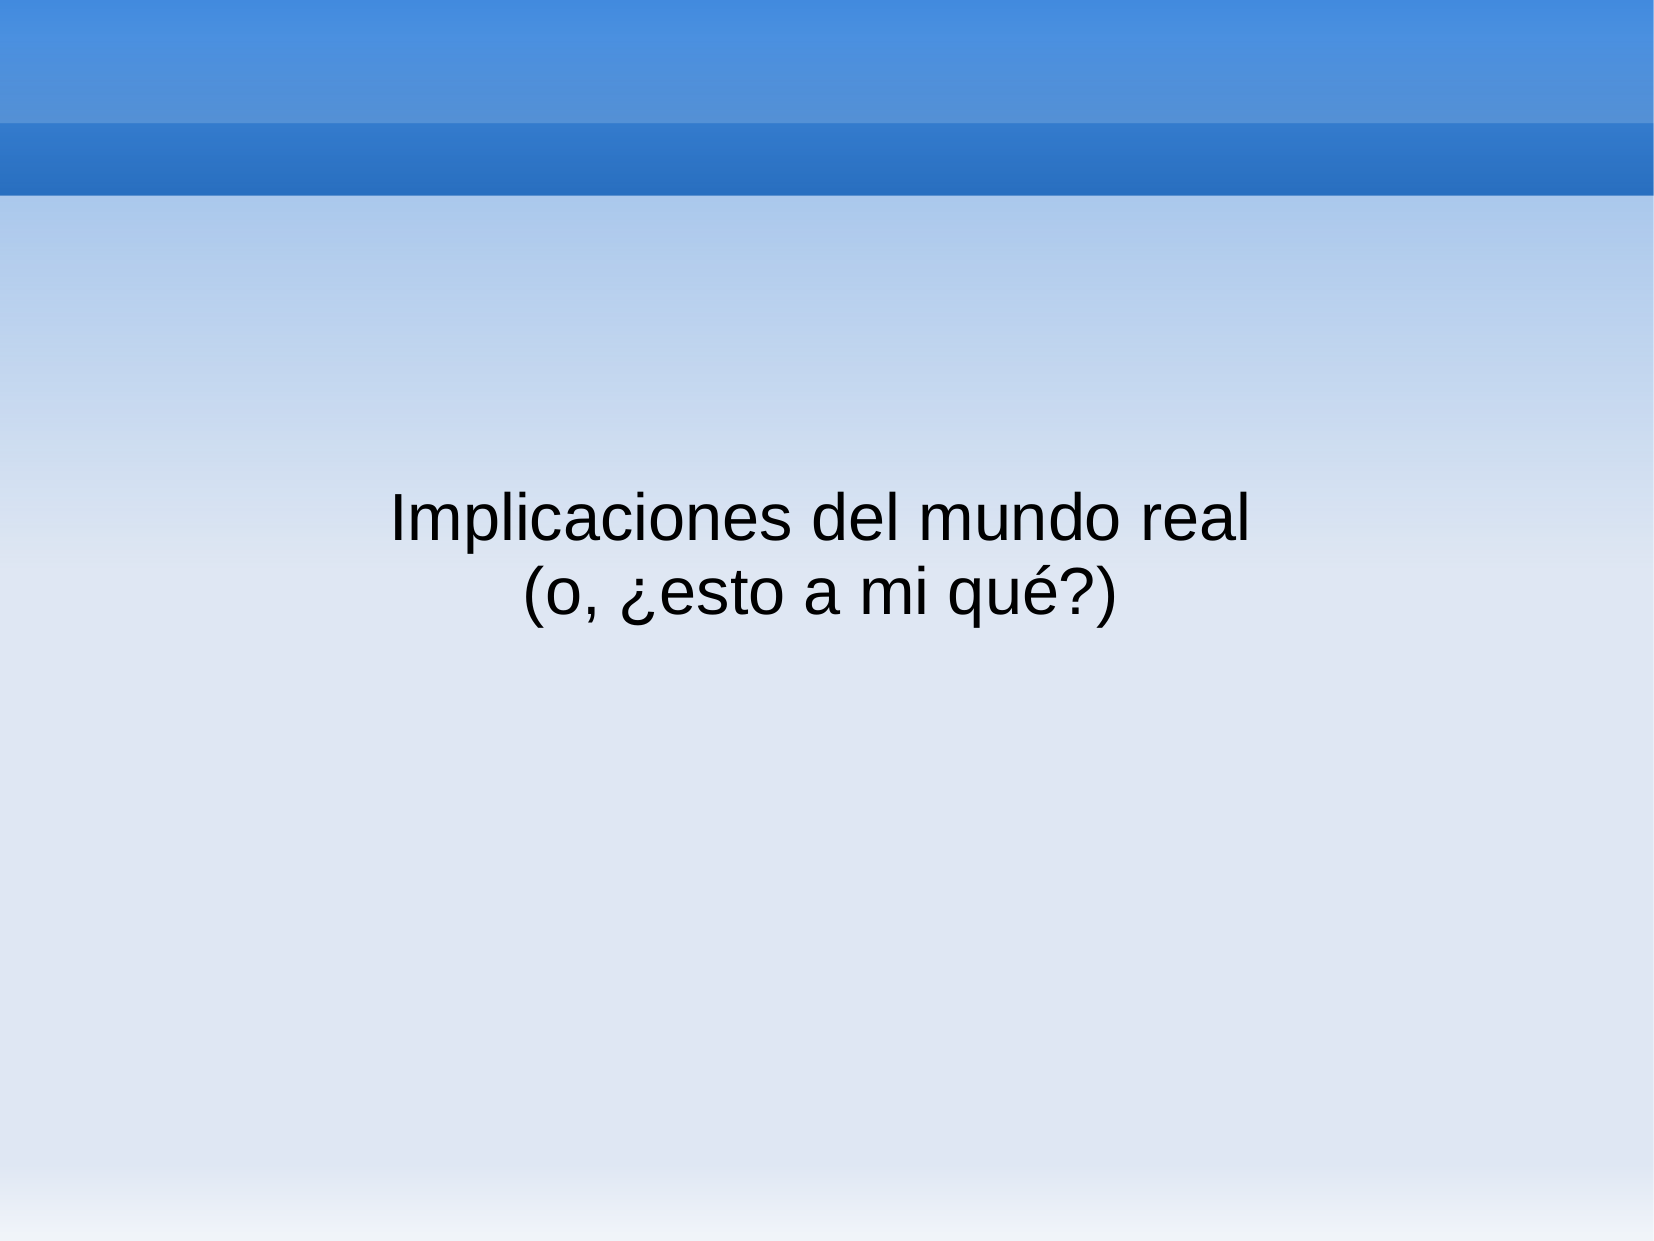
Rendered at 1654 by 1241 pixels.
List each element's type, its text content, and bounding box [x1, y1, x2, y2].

subtitle Implicaciones del mundo real (o, ¿esto a mi qué?) [76, 7, 1565, 1102]
picture [0, 0, 1654, 1241]
